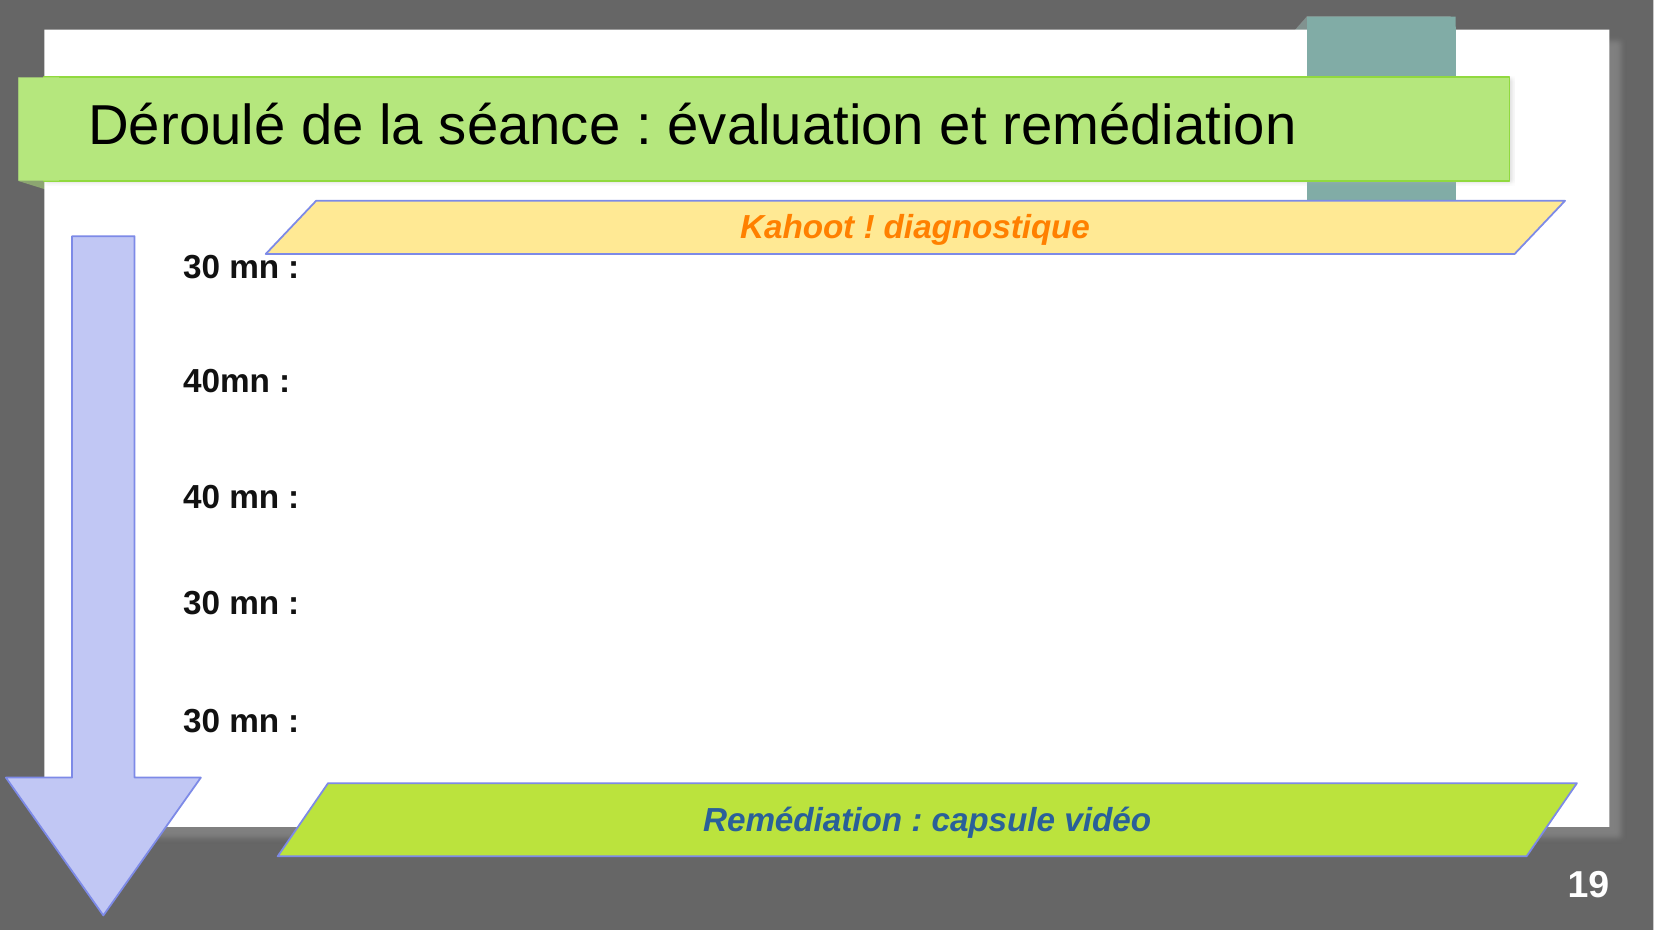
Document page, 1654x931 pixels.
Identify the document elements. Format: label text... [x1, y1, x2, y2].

list 40mn : [183, 356, 1654, 406]
list 40 mn : [183, 472, 1654, 522]
text_box Kahoot ! diagnostique [265, 200, 1566, 254]
list 30 mn : [183, 578, 1654, 628]
title Déroulé de la séance : évaluation et remédiation [88, 73, 1506, 178]
text_box Remédiation : capsule vidéo [277, 783, 1577, 857]
list 30 mn : [183, 242, 1654, 292]
text_box <numéro> [974, 856, 1625, 916]
text_box [5, 236, 201, 916]
list 30 mn : [183, 696, 1654, 746]
